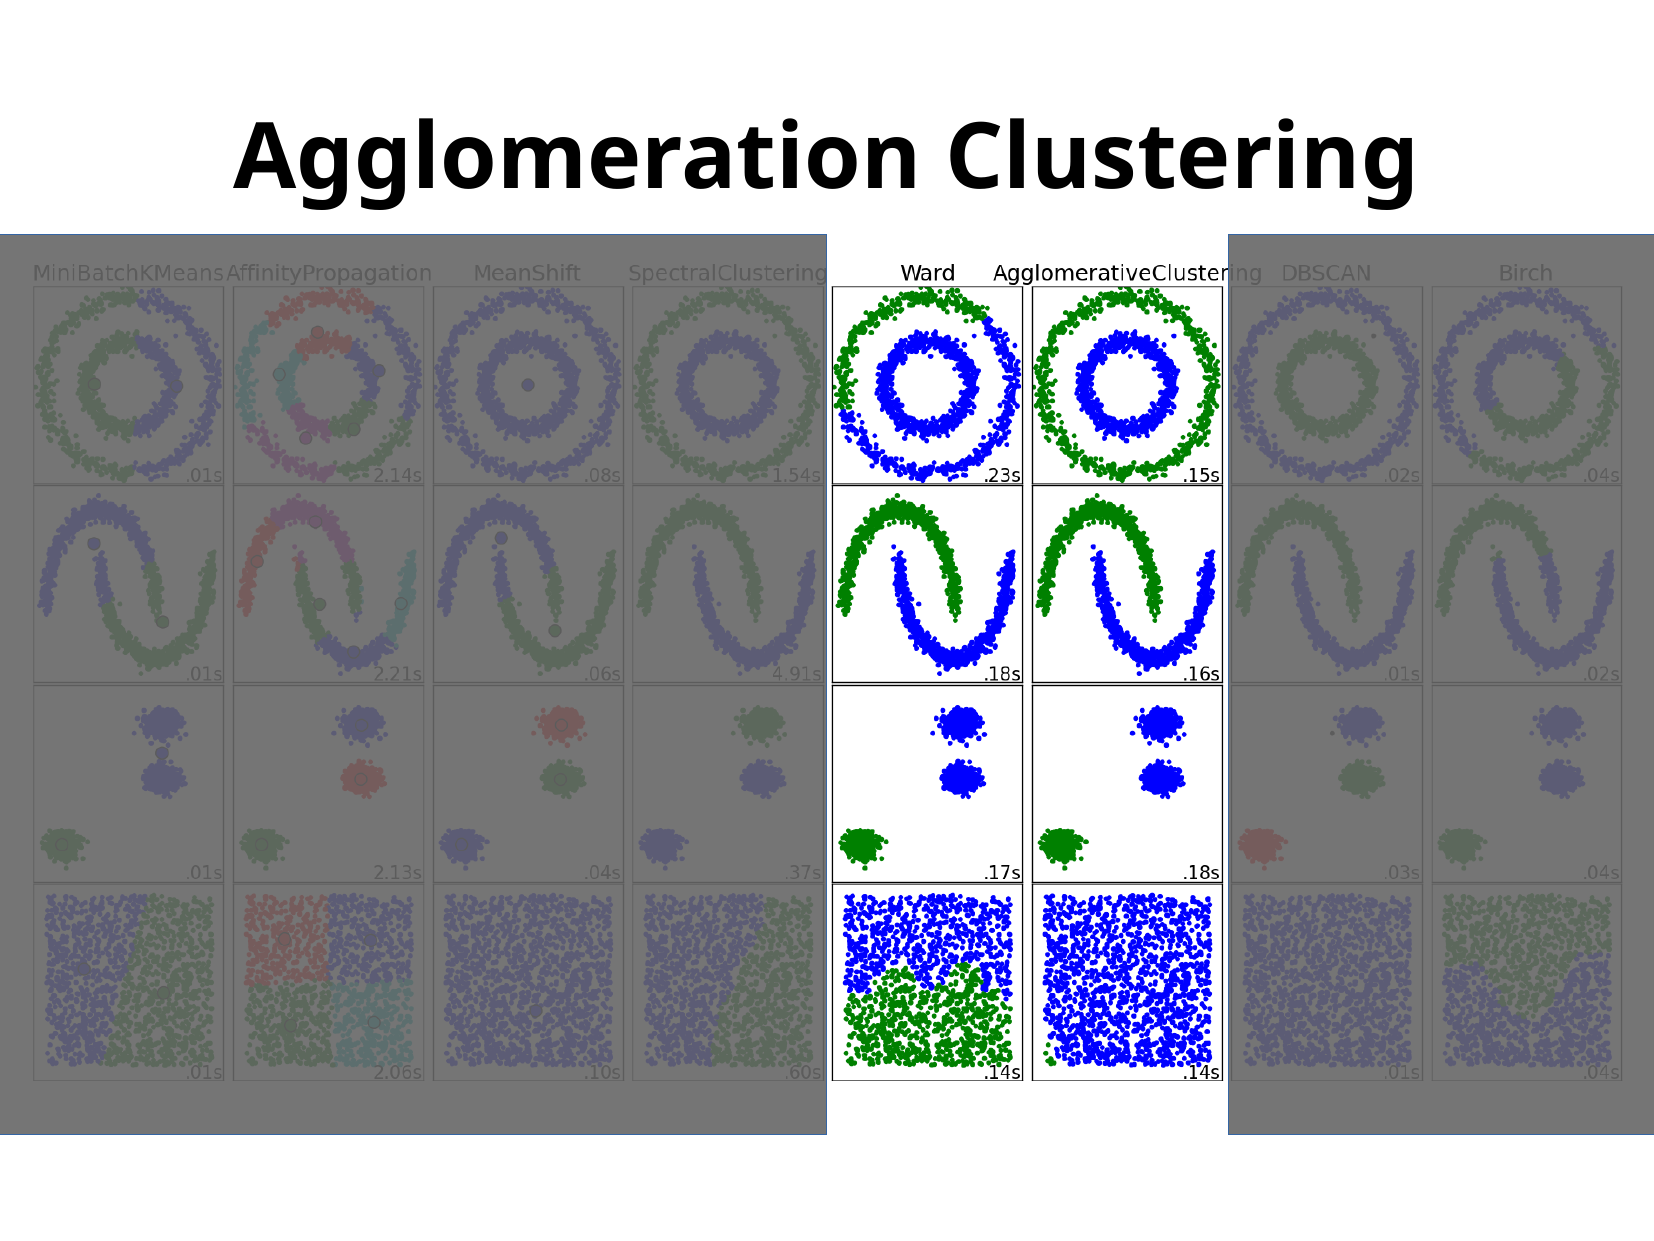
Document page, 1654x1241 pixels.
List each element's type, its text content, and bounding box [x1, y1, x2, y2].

text_box [1228, 234, 1654, 1135]
text_box [0, 234, 827, 1135]
title Agglomeration Clustering [82, 49, 1571, 253]
picture [827, 253, 1228, 1081]
